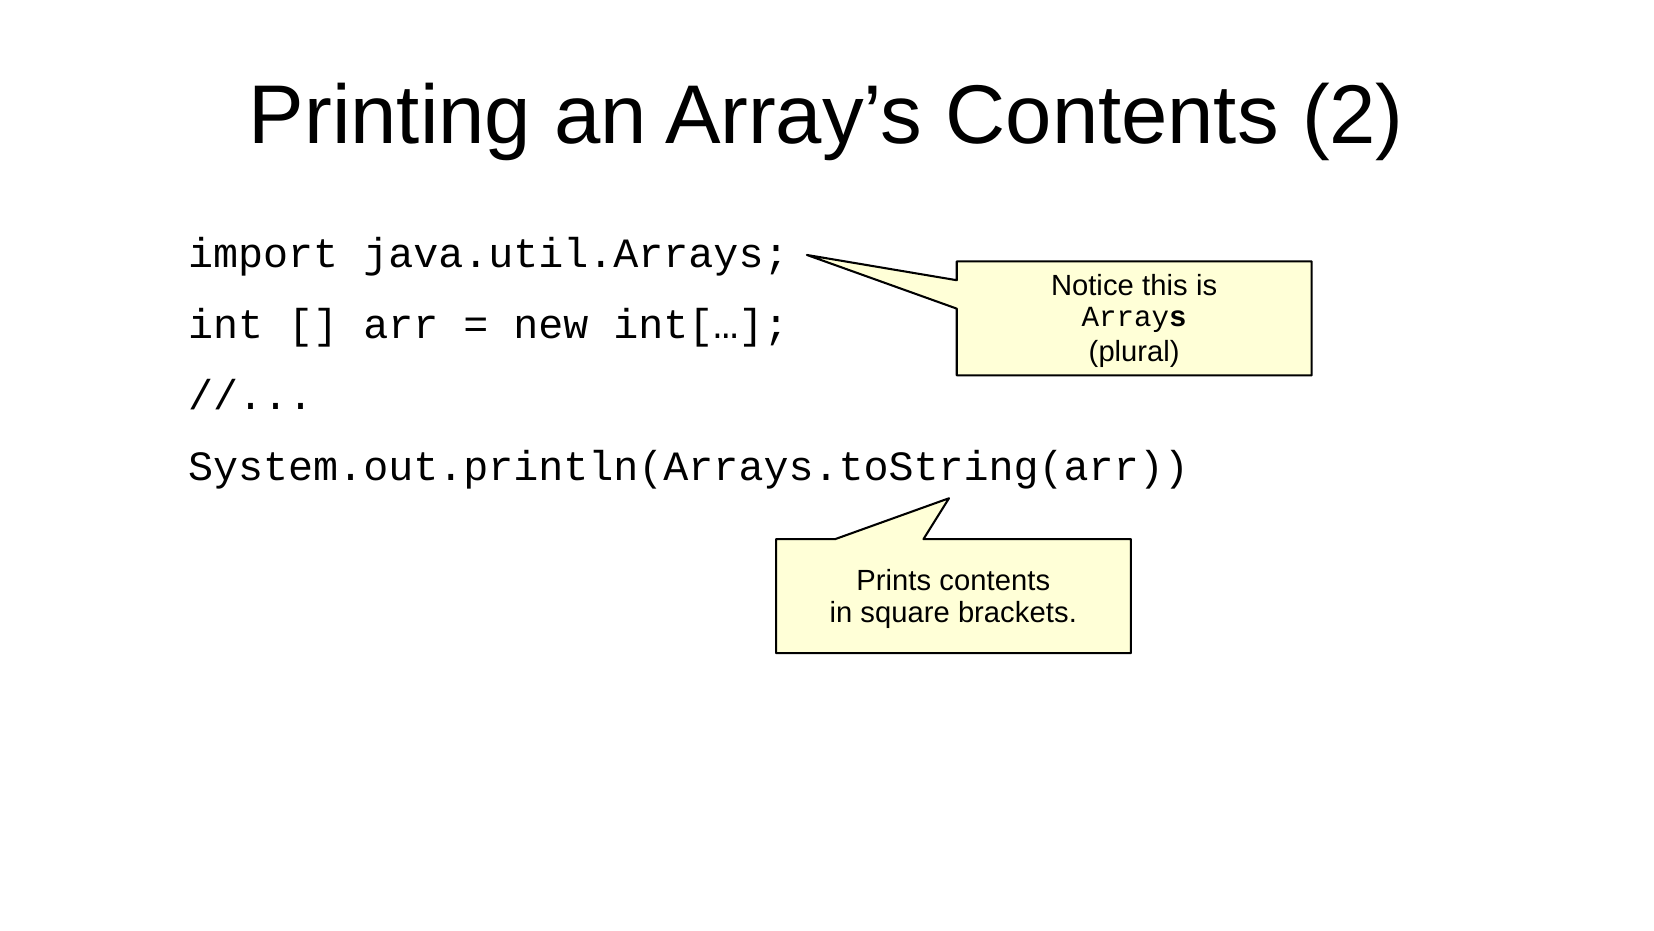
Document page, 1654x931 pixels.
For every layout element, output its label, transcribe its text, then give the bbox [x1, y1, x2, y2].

text_box Notice this is Arrays (plural) [806, 254, 1312, 376]
text_box import java.util.Arrays; int [] arr = new int[…]; //... System.out.println(Arrays.toString(arr)) [173, 201, 1217, 527]
title Printing an Array’s Contents (2) [82, 37, 1571, 193]
text_box Prints contents in square brackets. [776, 498, 1131, 654]
